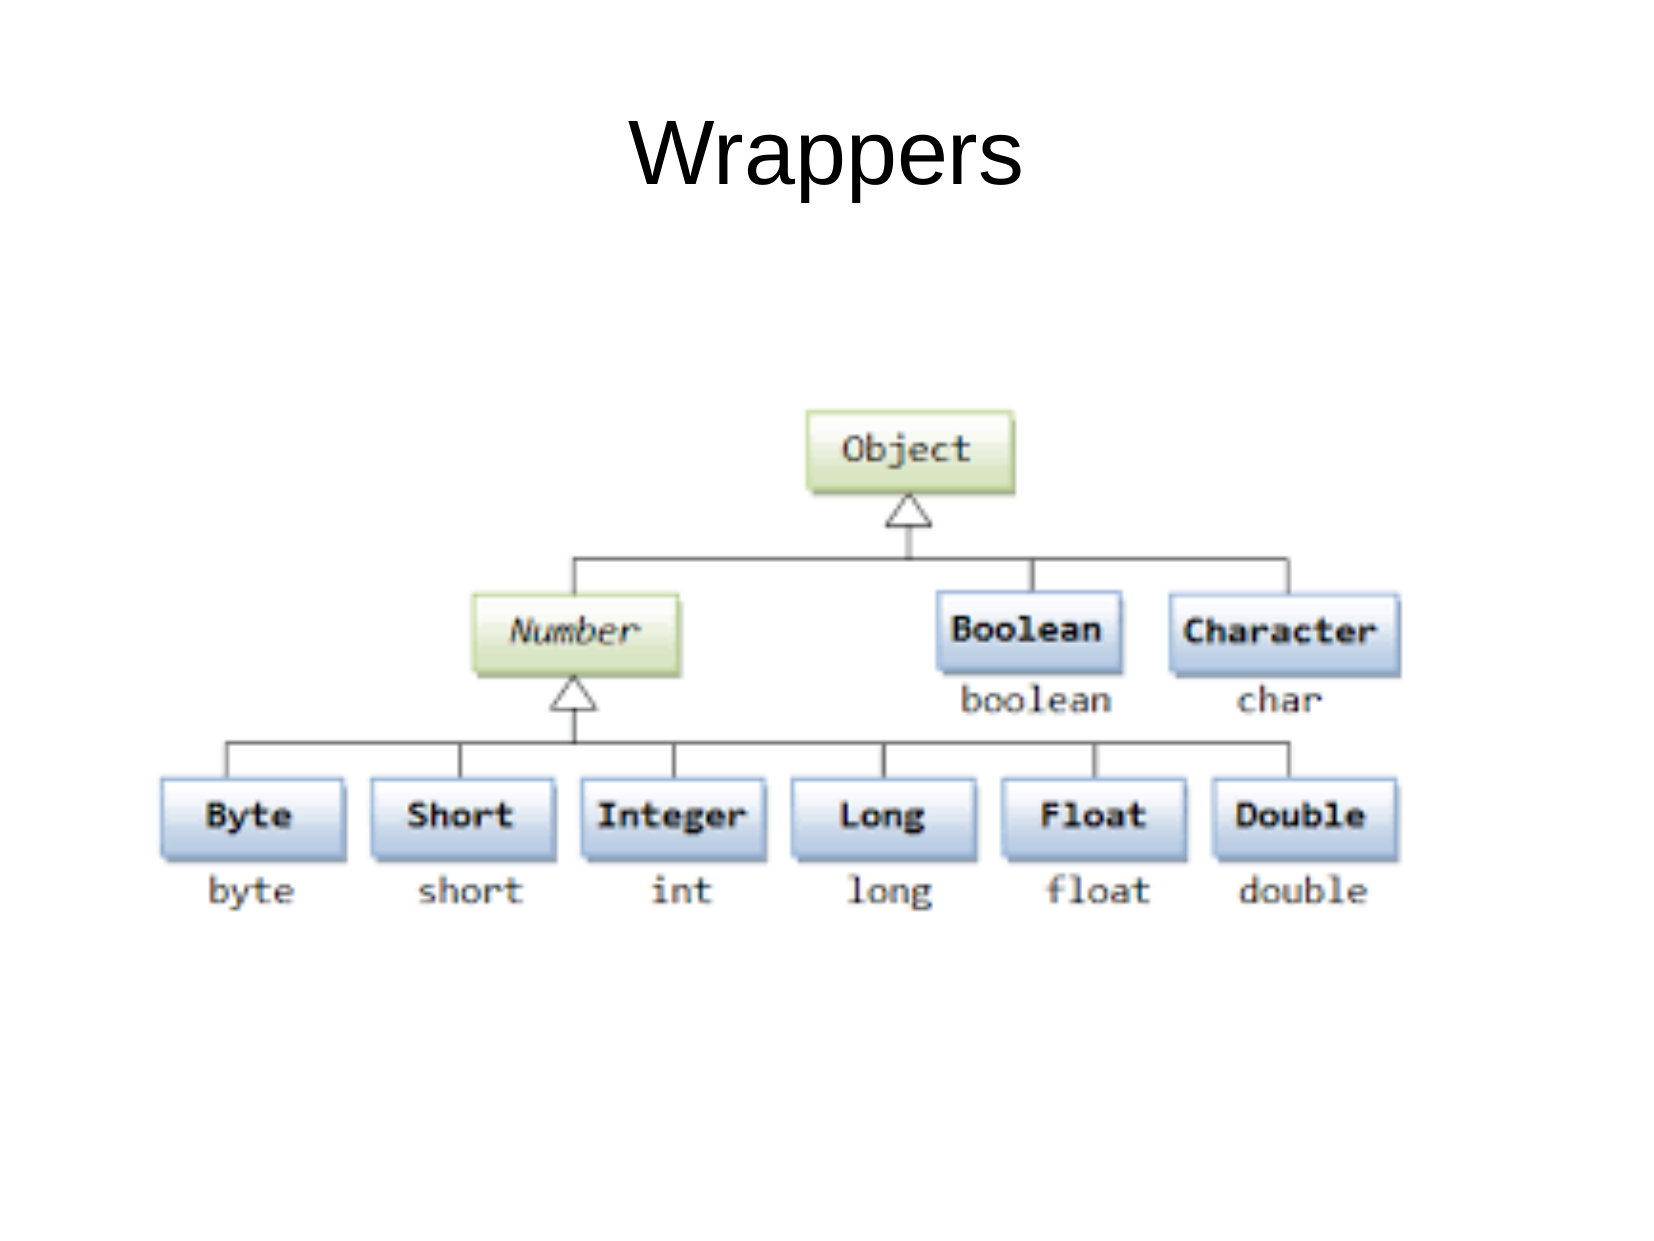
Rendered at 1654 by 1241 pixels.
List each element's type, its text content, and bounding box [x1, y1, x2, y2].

title Wrappers [82, 49, 1571, 257]
picture [135, 389, 1441, 931]
